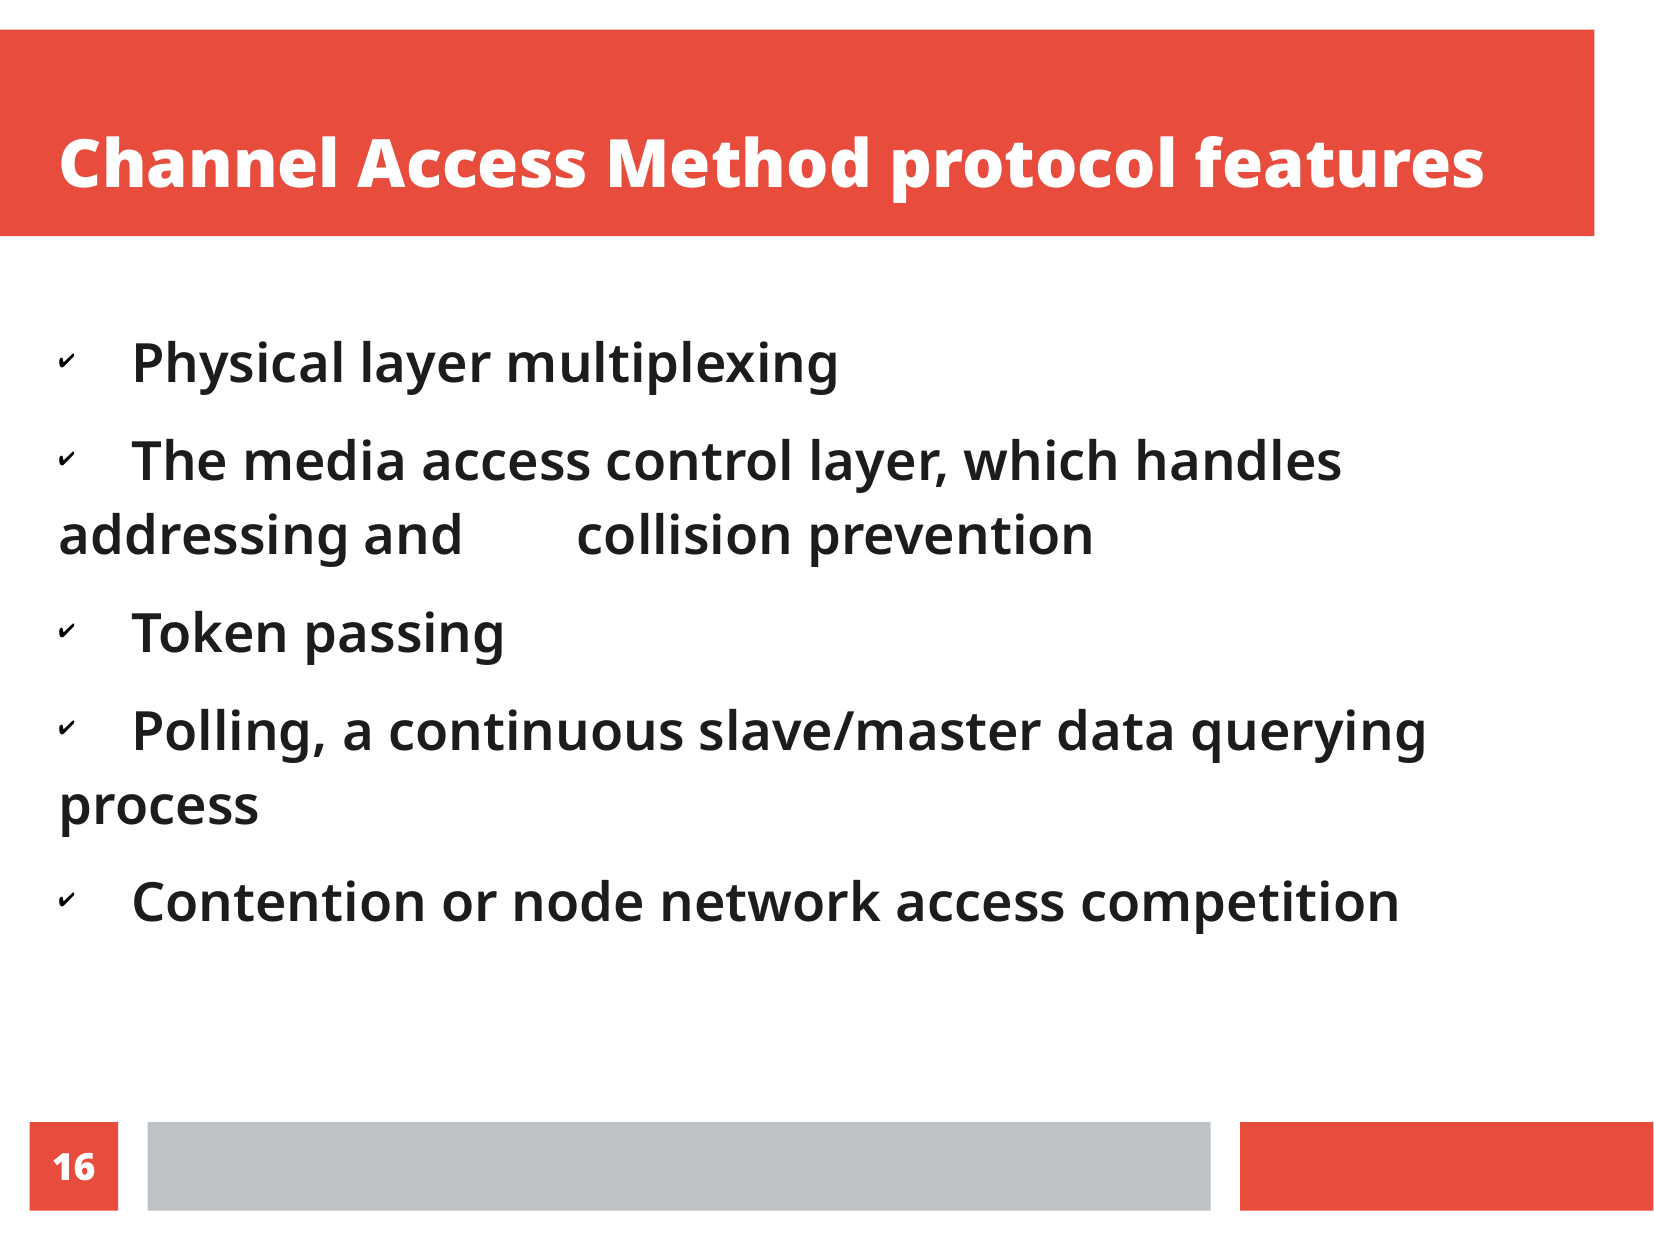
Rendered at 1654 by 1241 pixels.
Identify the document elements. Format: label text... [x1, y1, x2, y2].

title Channel Access Method protocol features [59, 59, 1595, 207]
list Physical layer multiplexing The media access control layer, which handles addressing and collision prevention Token passing Polling, a continuous slave/master data querying process Contention or node network access competition [59, 324, 1565, 1093]
